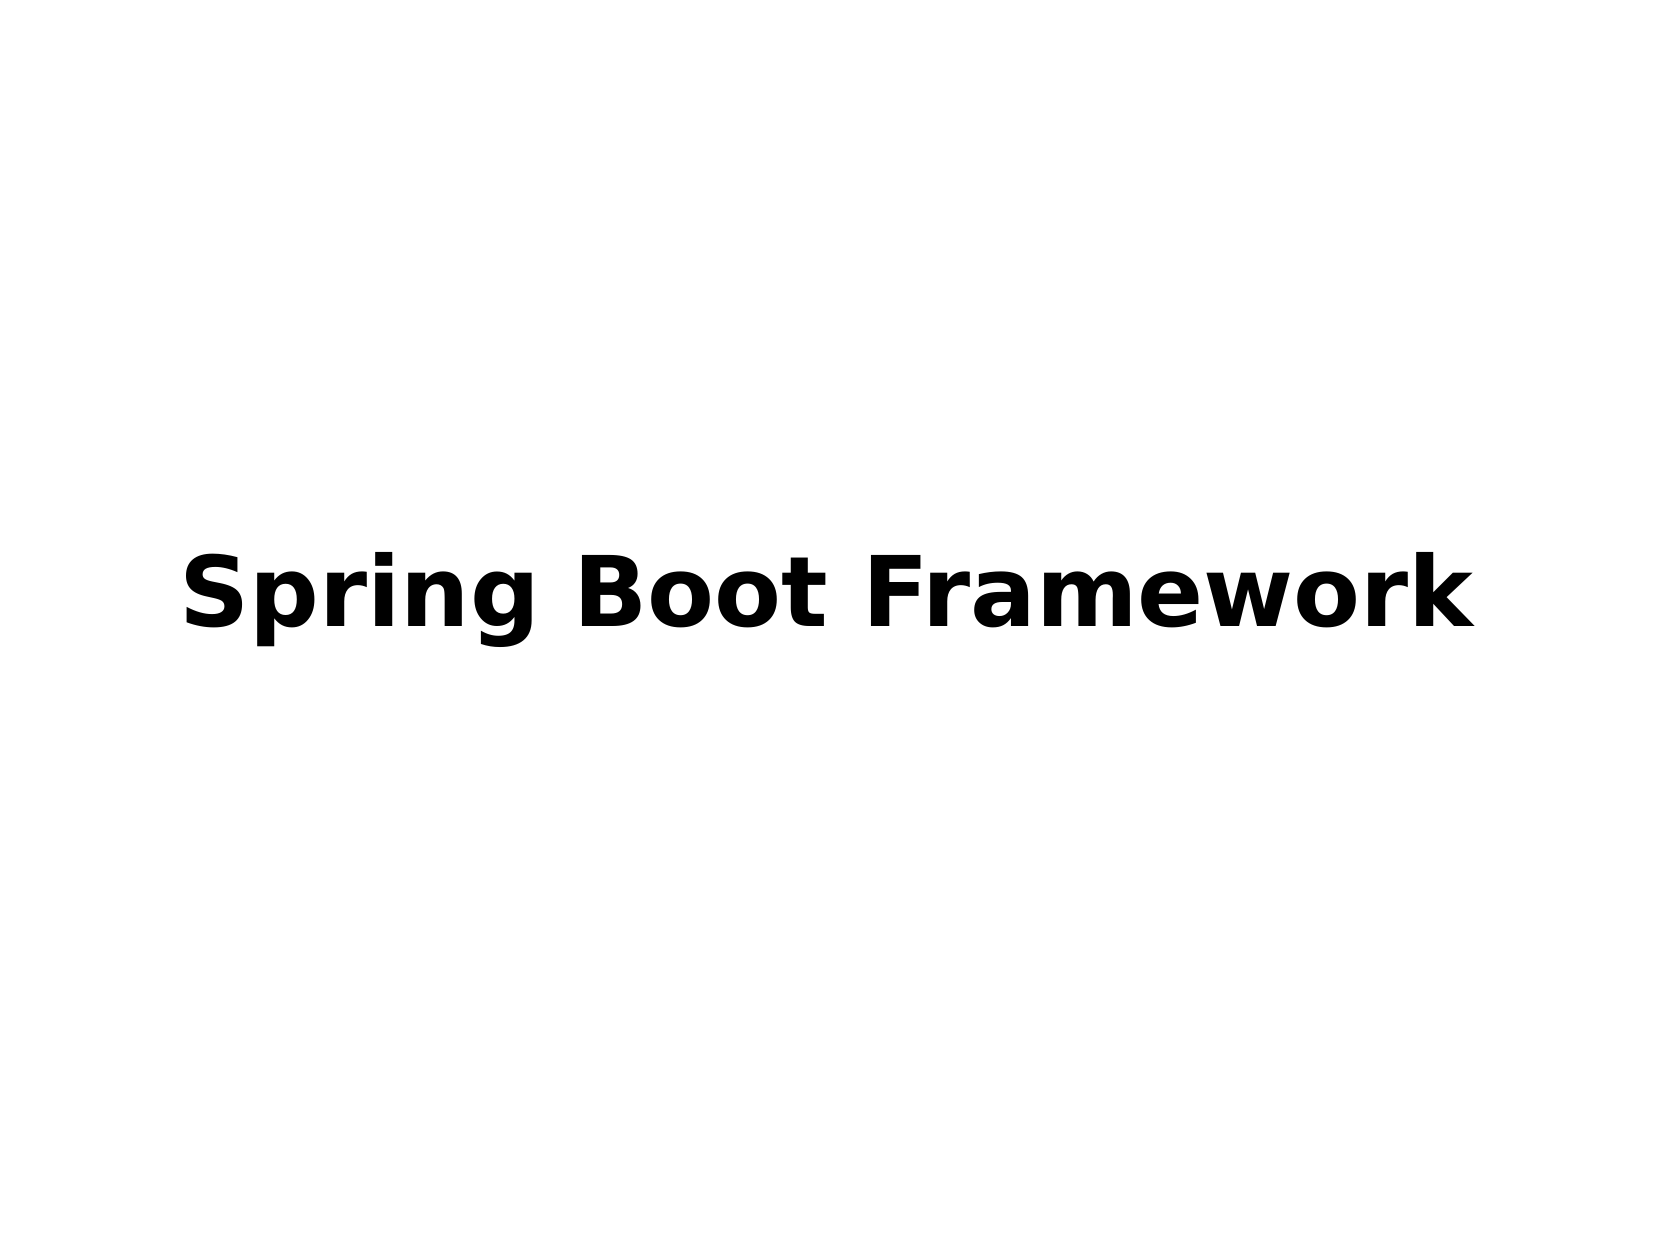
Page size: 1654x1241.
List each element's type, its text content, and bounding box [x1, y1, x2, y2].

title Spring Boot Framework [82, 519, 1571, 666]
